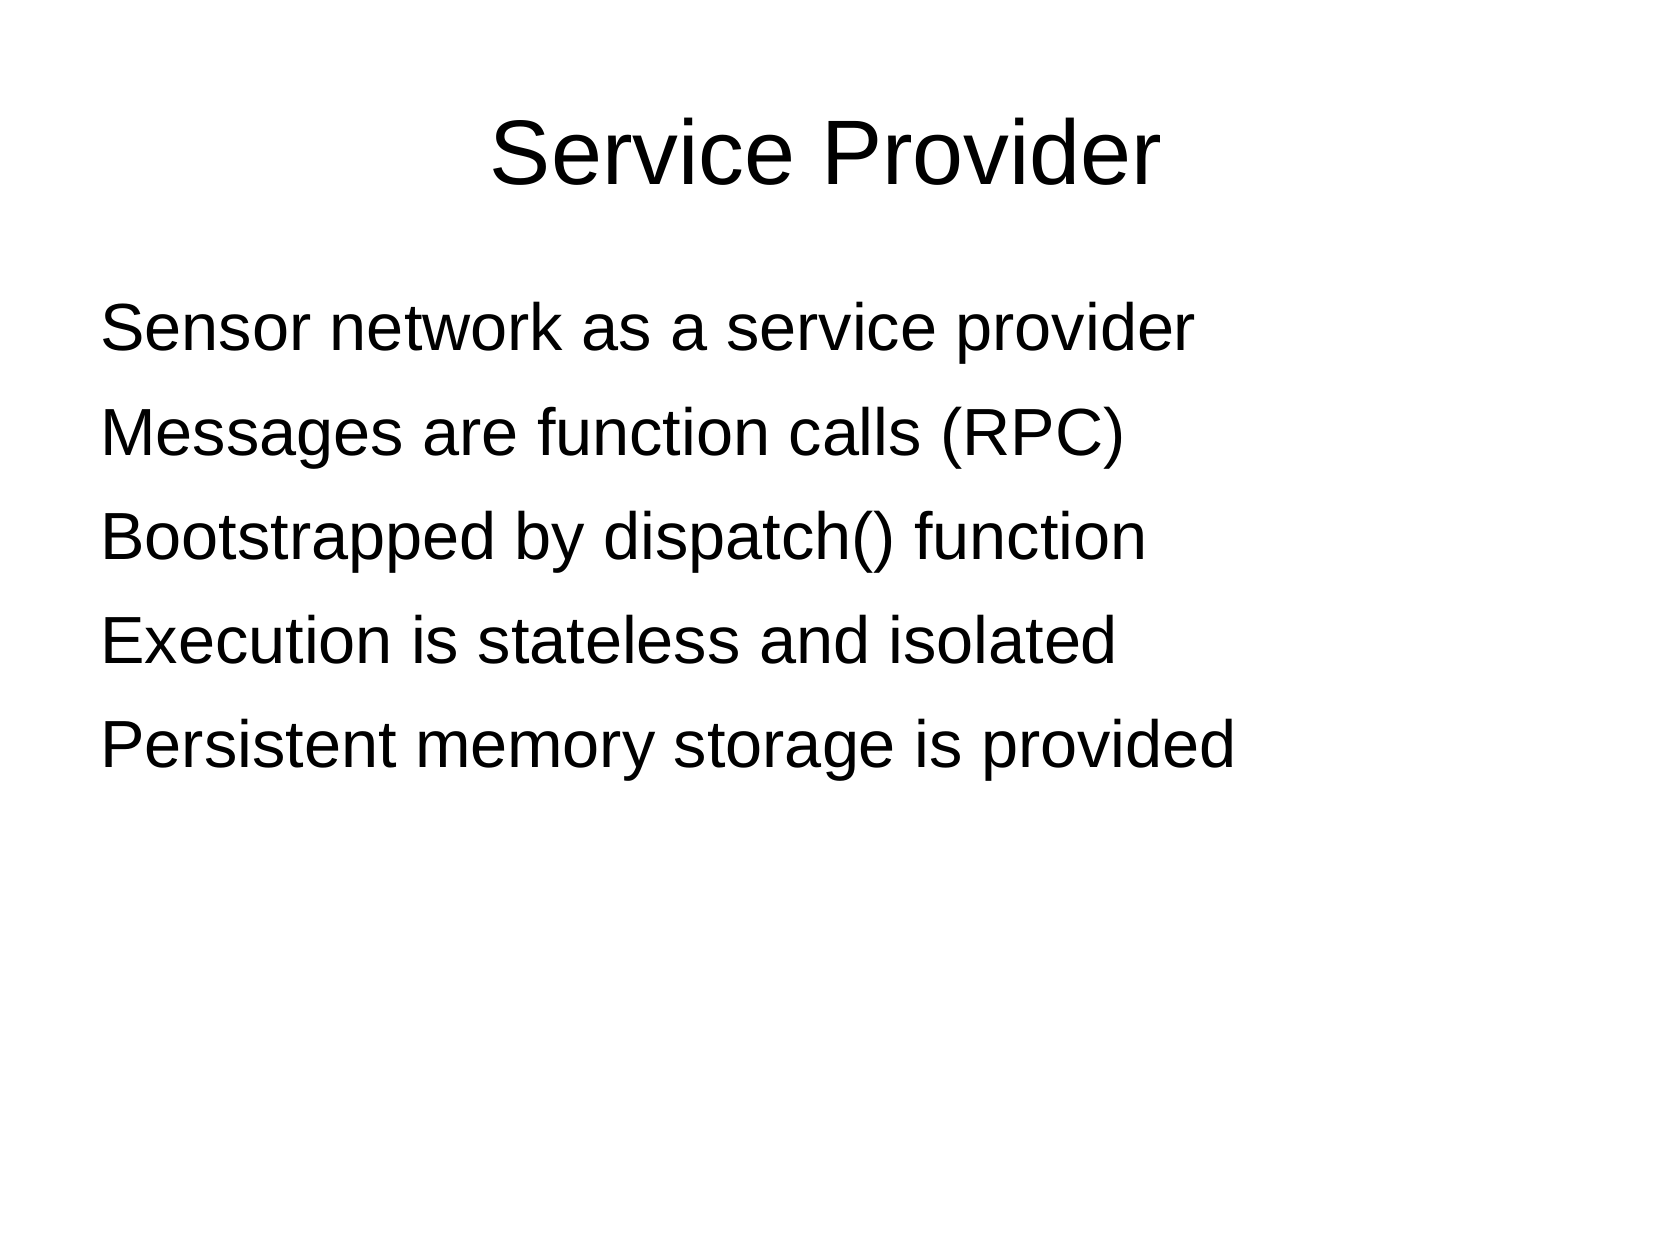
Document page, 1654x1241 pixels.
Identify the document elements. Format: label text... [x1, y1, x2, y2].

list Sensor network as a service provider Messages are function calls (RPC) Bootstrapped by dispatch() function Execution is stateless and isolated Persistent memory storage is provided [82, 290, 1571, 1094]
title Service Provider [82, 49, 1571, 257]
